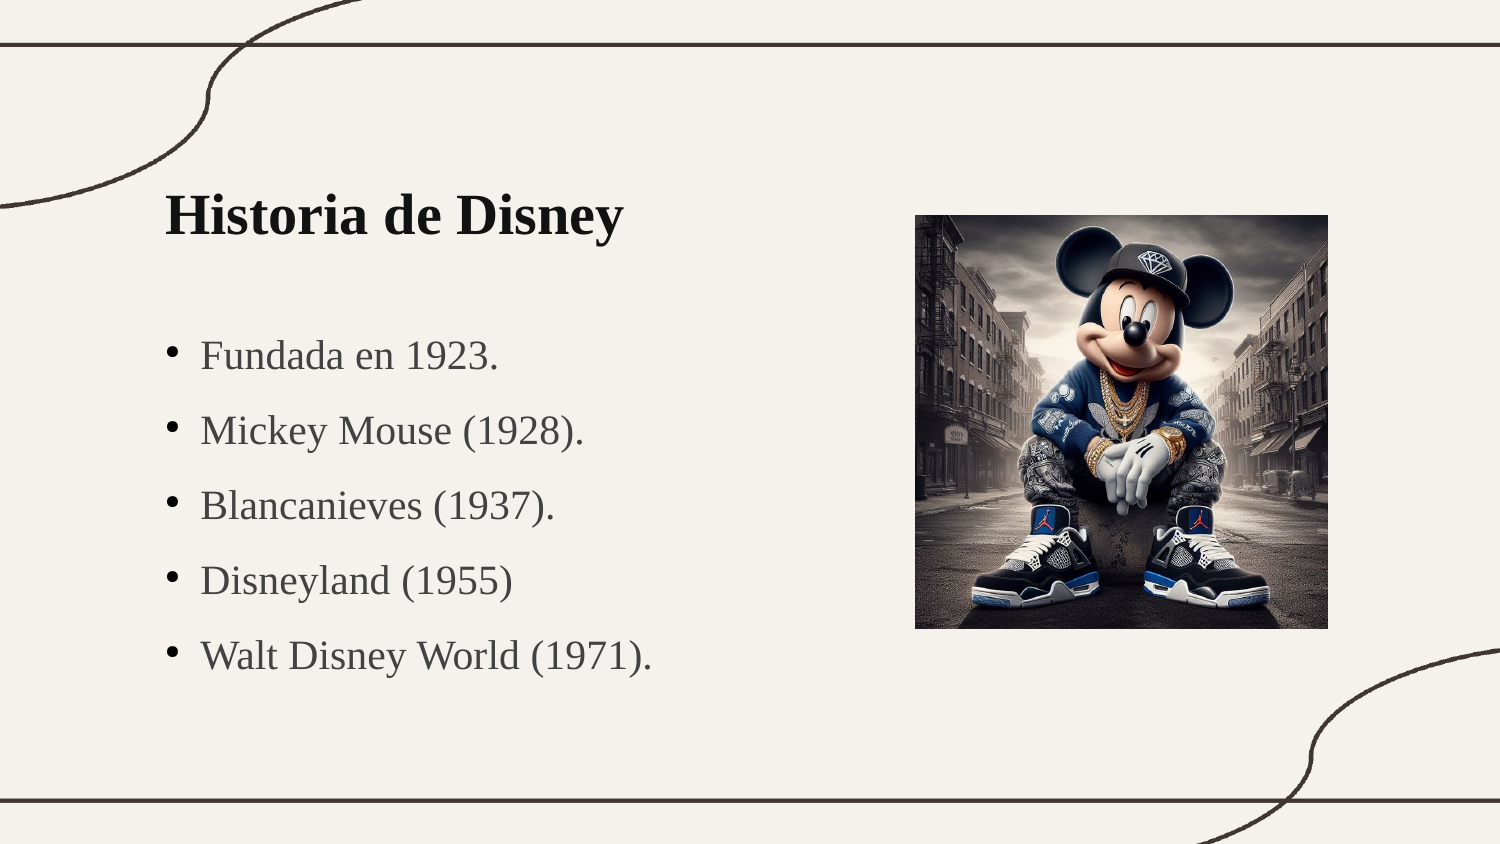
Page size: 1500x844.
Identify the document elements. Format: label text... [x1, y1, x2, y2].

text_box Historia de Disney [149, 168, 1350, 254]
text_box Fundada en 1923. Mickey Mouse (1928). Blancanieves (1937). Disneyland (1955) Walt Disney World (1971). [150, 295, 680, 686]
picture [0, 0, 1500, 844]
